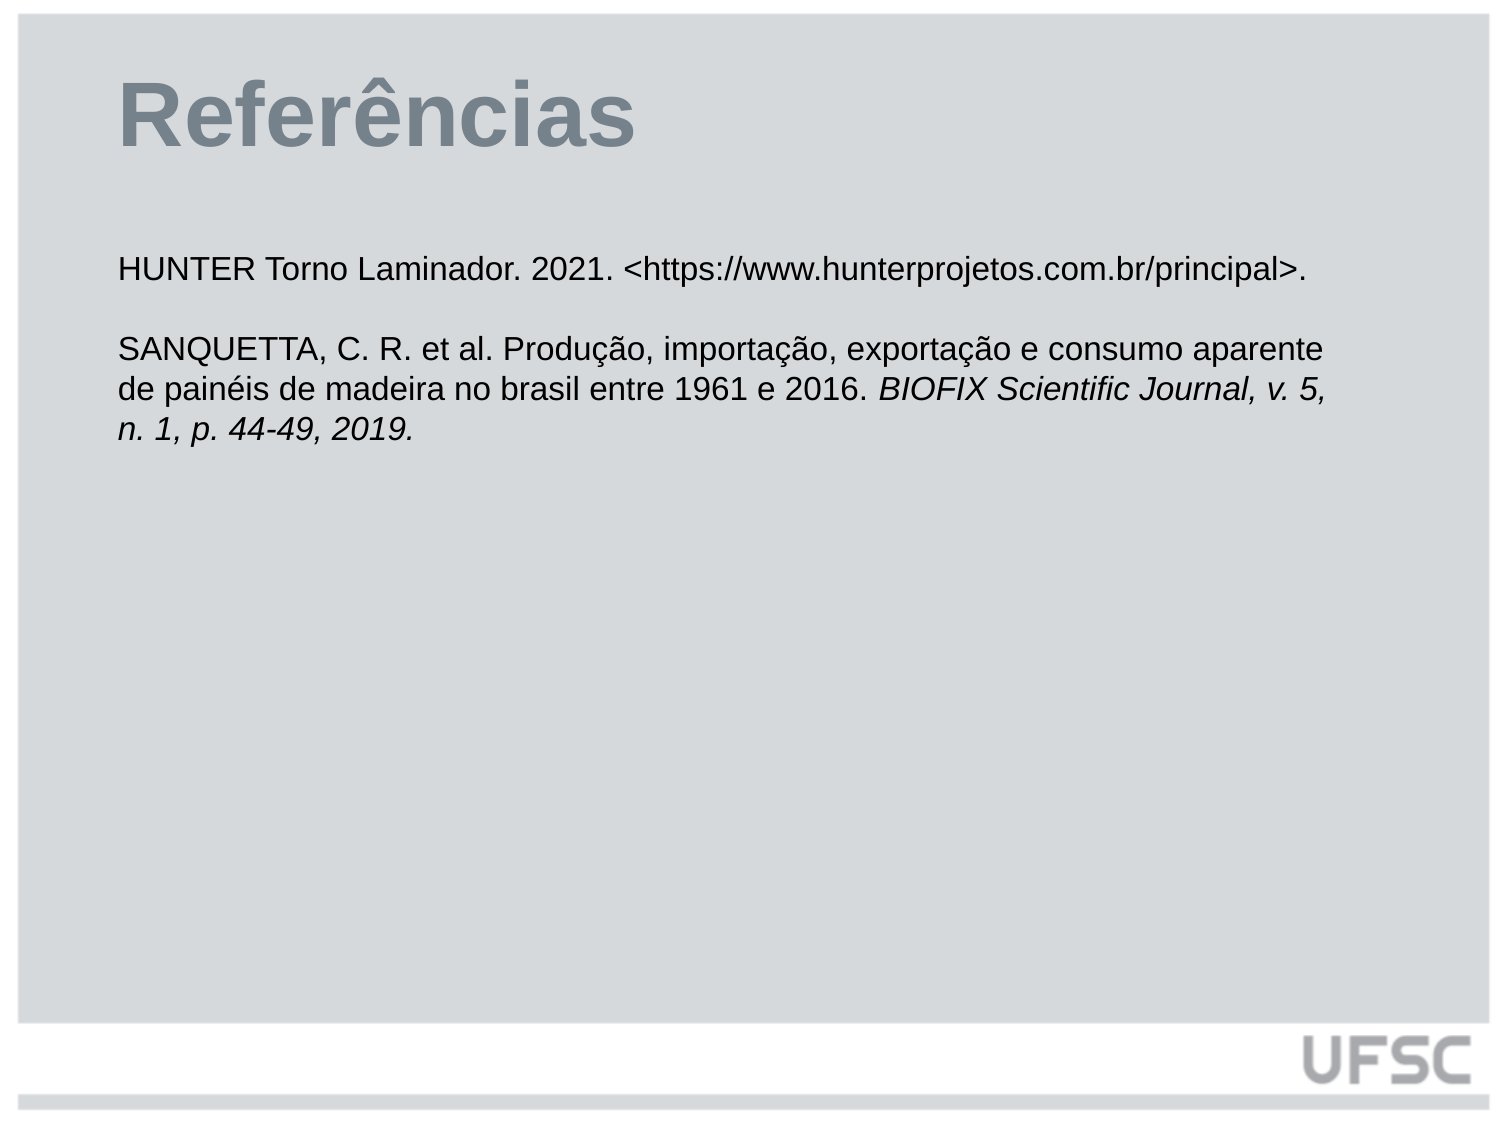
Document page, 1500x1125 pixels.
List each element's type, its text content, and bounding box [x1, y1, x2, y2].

picture [0, 0, 1500, 1125]
text_box Referências [103, 59, 1397, 278]
text_box HUNTER Torno Laminador. 2021. <https://www.hunterprojetos.com.br/principal>. SANQUETTA, C. R. et al. Produção, importação, exportação e consumo aparente de painéis de madeira no brasil entre 1961 e 2016. BIOFIX Scientific Journal, v. 5, n. 1, p. 44-49, 2019. [103, 239, 1344, 798]
